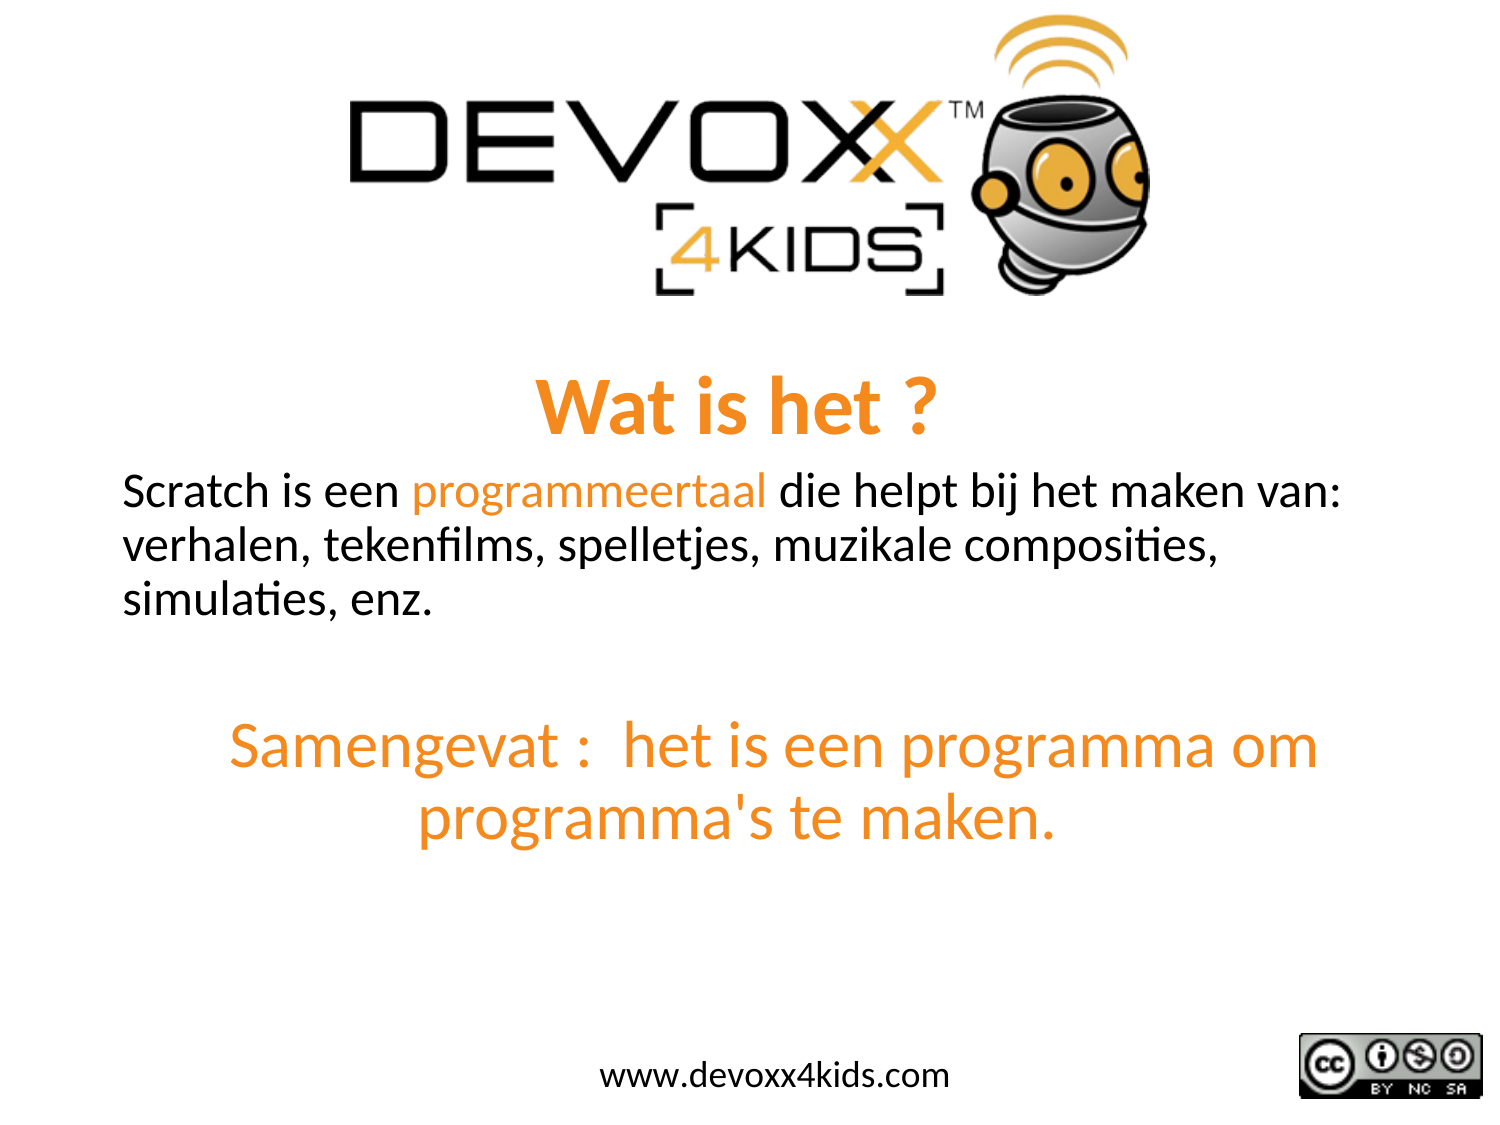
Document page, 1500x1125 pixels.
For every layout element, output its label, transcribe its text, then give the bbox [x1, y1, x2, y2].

picture [1299, 1033, 1483, 1099]
picture [350, 14, 1150, 296]
subtitle Wat is het ? Scratch is een programmeertaal die helpt bij het maken van: verhalen, tekenfilms, spelletjes, muzikale composities, simulaties, enz. Samengevat : het is een programma om programma's te maken. [107, 354, 1368, 950]
